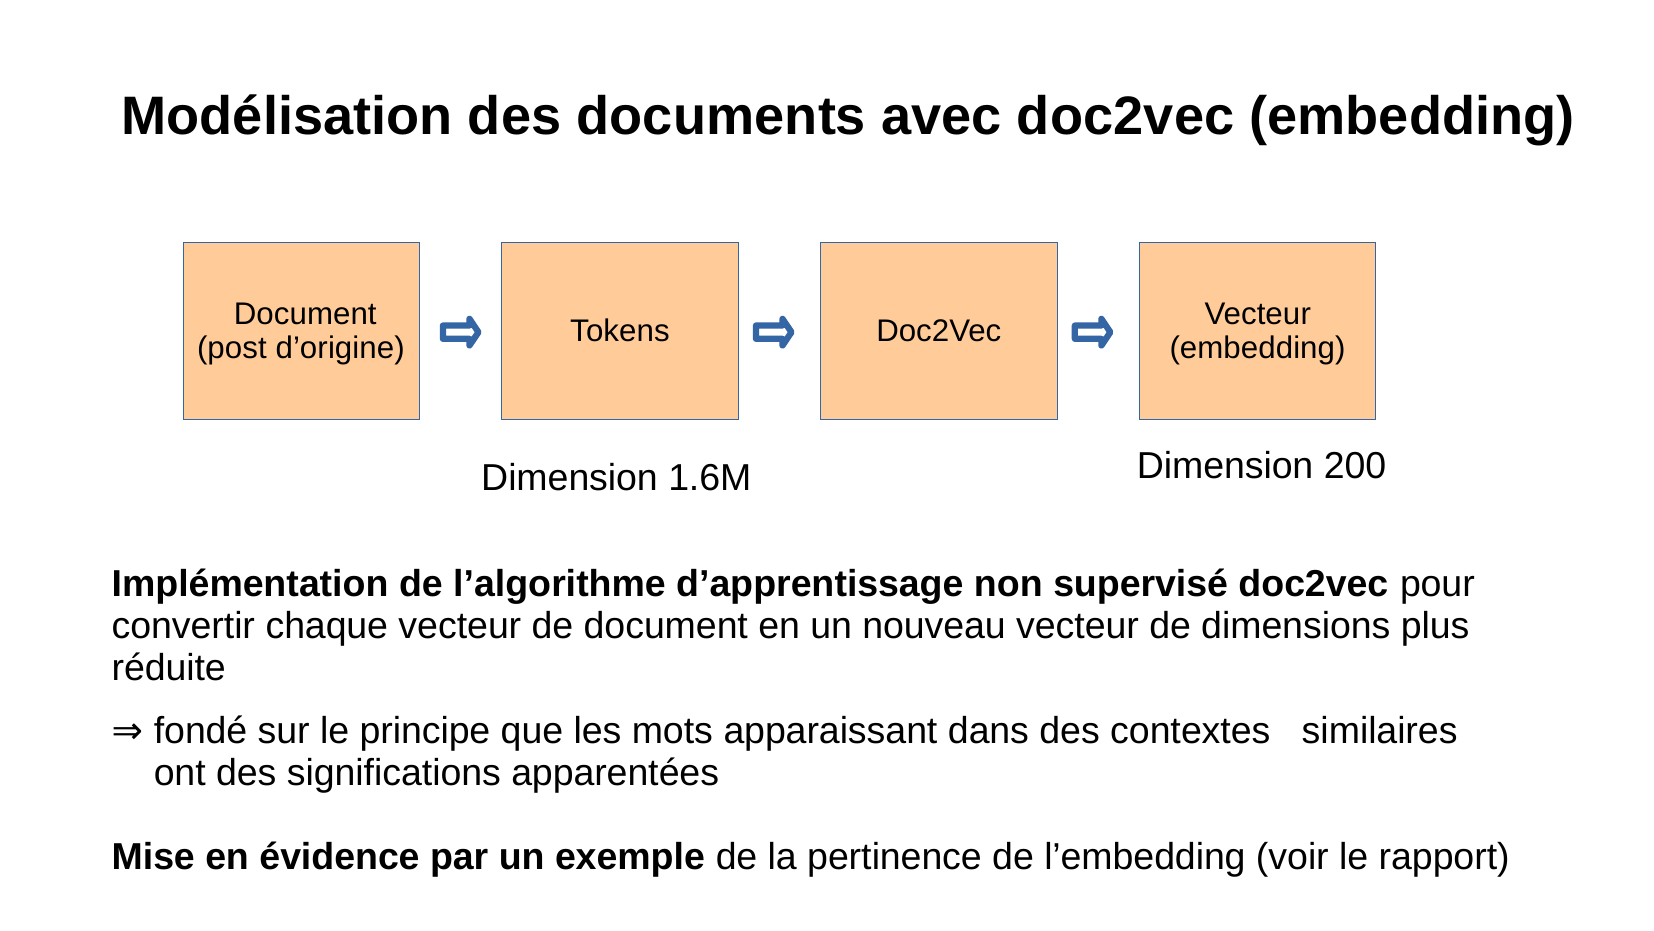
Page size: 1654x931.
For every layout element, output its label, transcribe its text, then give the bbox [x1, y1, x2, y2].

text_box Modélisation des documents avec doc2vec (embedding) [106, 78, 1592, 154]
text_box Document (post d’origine) [183, 242, 420, 420]
text_box Tokens [501, 242, 739, 420]
text_box [755, 318, 792, 346]
text_box [1074, 318, 1111, 346]
text_box Dimension 1.6M [466, 448, 767, 506]
text_box Doc2Vec [820, 242, 1058, 420]
text_box Implémentation de l’algorithme d’apprentissage non supervisé doc2vec pour convertir chaque vecteur de document en un nouveau vecteur de dimensions plus réduite ⇒ fondé sur le principe que les mots apparaissant dans des contextes similaires ont des significations apparentées Mise en évidence par un exemple de la pertinence de l’embedding (voir le rapport) [96, 555, 1565, 885]
text_box Vecteur (embedding) [1139, 242, 1376, 420]
text_box [442, 318, 479, 346]
text_box Dimension 200 [1122, 437, 1401, 494]
